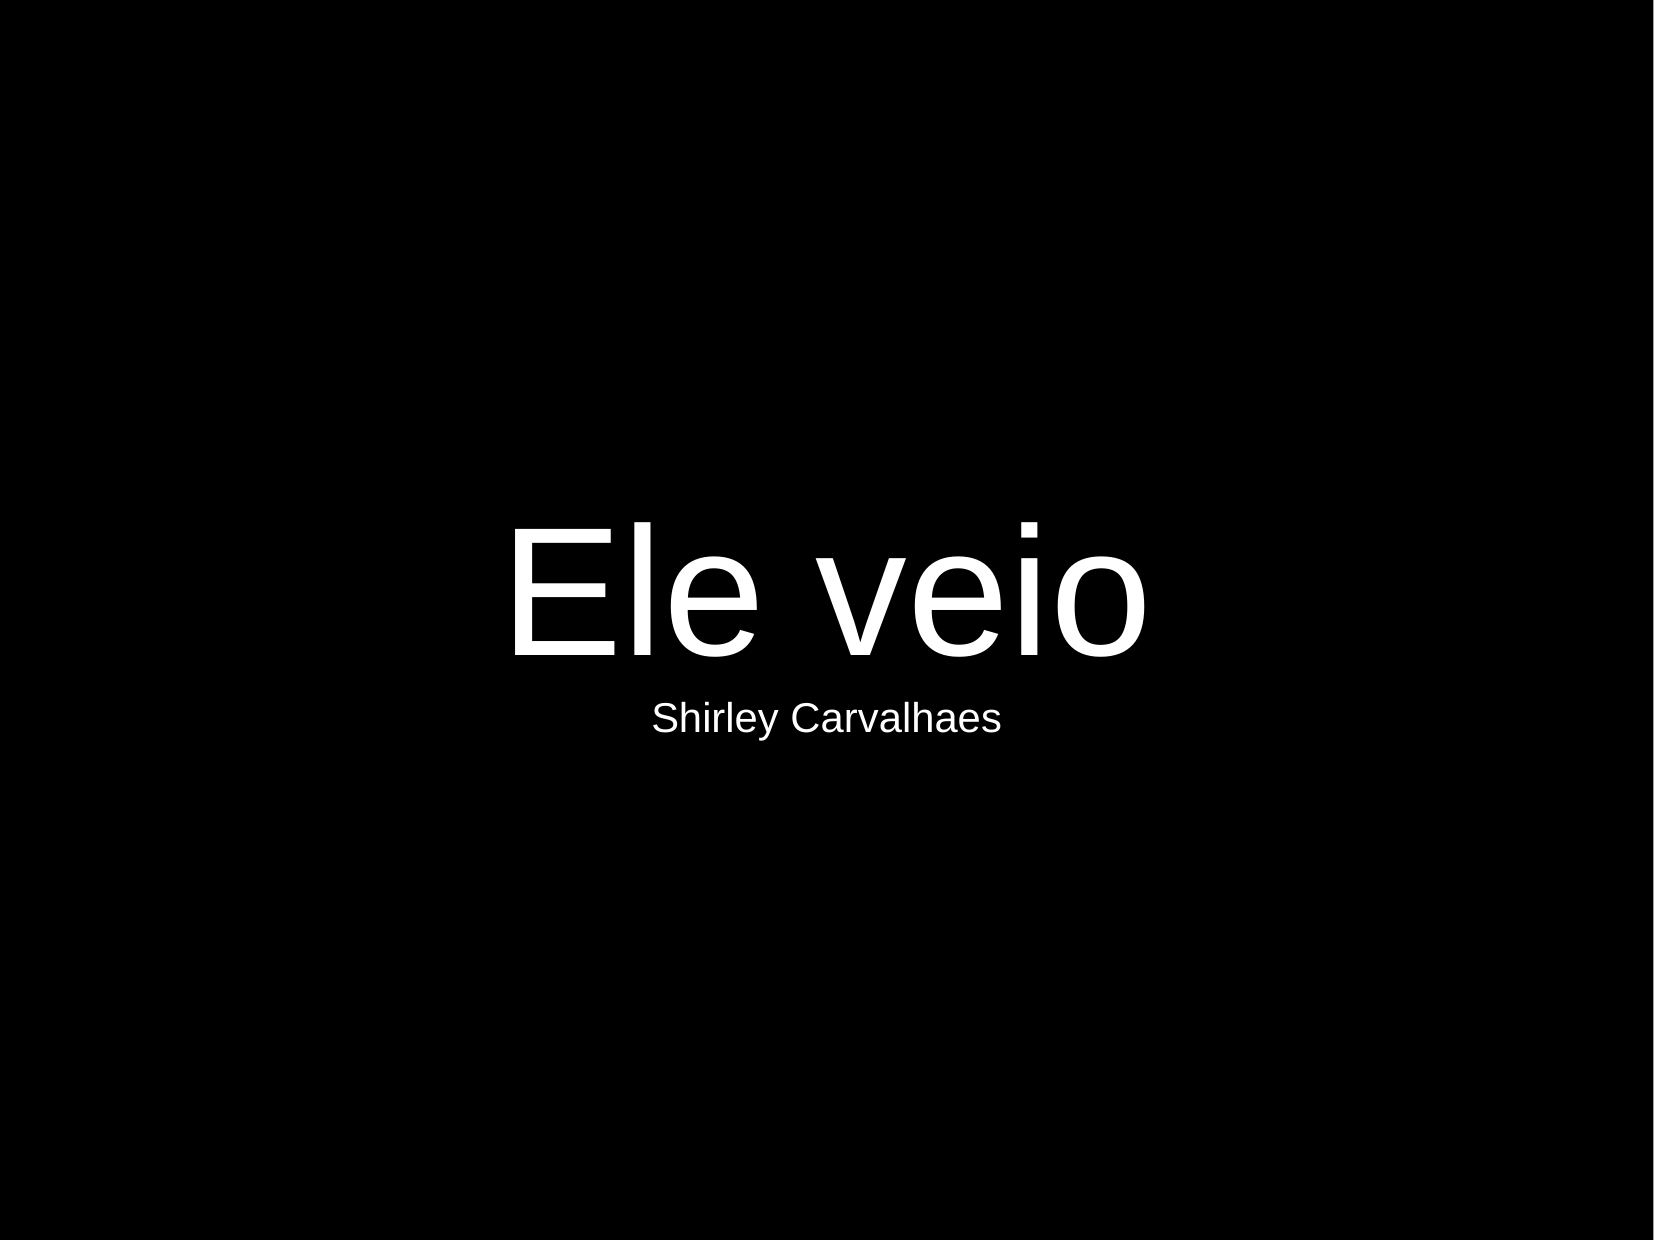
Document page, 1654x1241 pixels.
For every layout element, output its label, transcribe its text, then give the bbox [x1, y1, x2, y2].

subtitle Ele veio Shirley Carvalhaes [82, 49, 1571, 1182]
